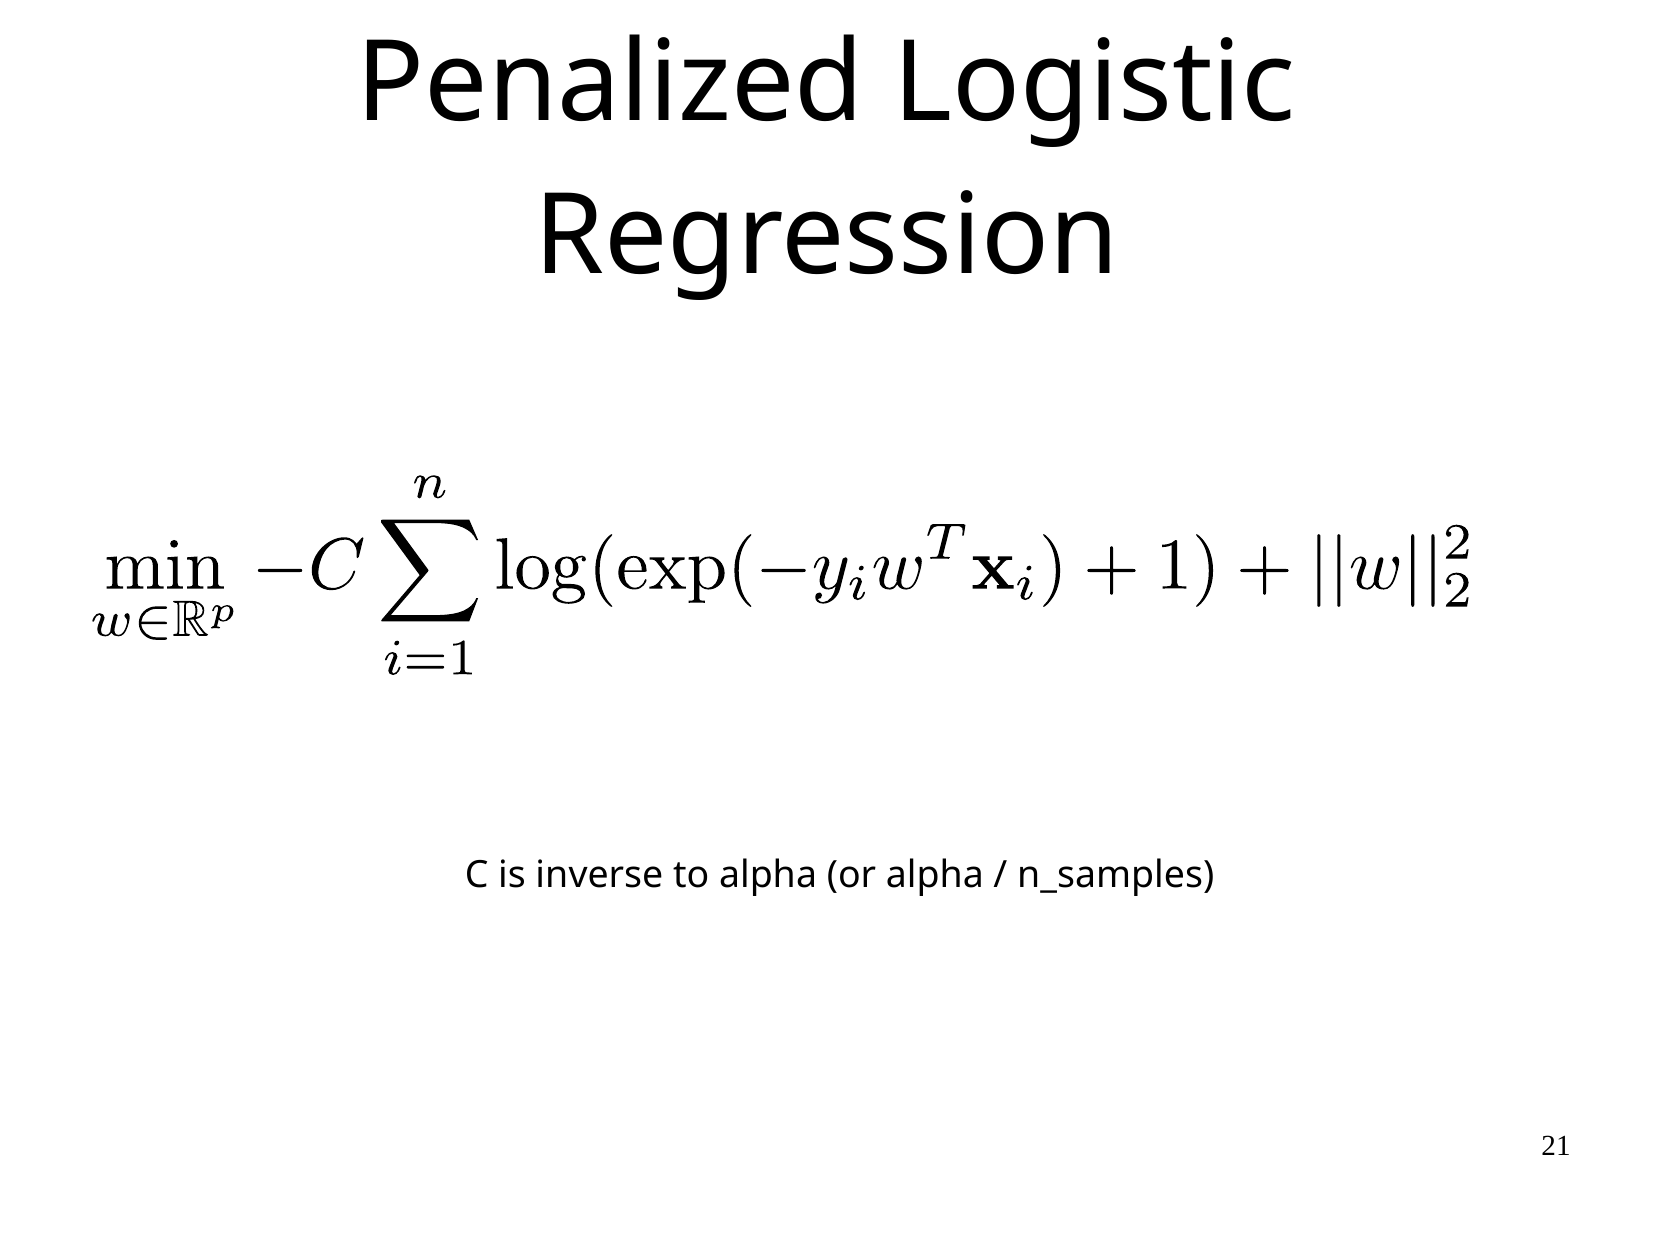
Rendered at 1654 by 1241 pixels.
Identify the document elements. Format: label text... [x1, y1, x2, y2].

text_box [90, 475, 1472, 676]
text_box C is inverse to alpha (or alpha / n_samples) [450, 840, 1441, 901]
title Penalized Logistic Regression [82, 49, 1571, 257]
